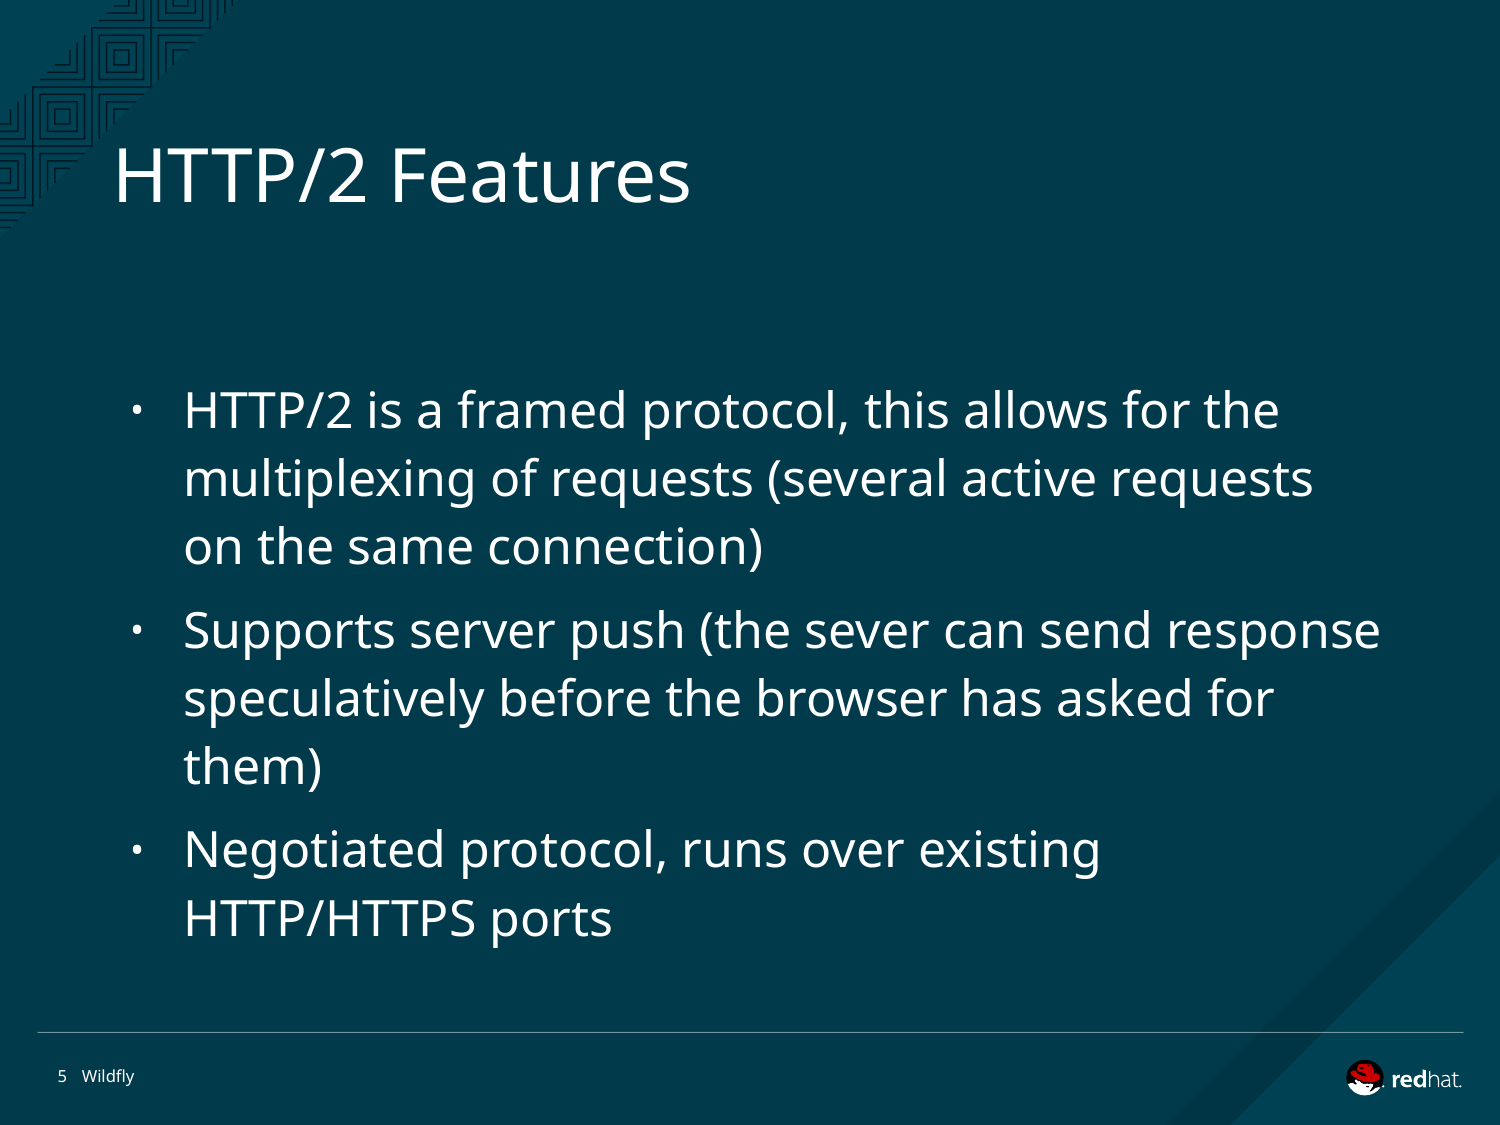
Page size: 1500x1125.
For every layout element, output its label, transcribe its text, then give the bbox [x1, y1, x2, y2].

title HTTP/2 Features [112, 0, 1388, 225]
list HTTP/2 is a framed protocol, this allows for the multiplexing of requests (several active requests on the same connection) Supports server push (the sever can send response speculatively before the browser has asked for them) Negotiated protocol, runs over existing HTTP/HTTPS ports [112, 375, 1388, 1028]
